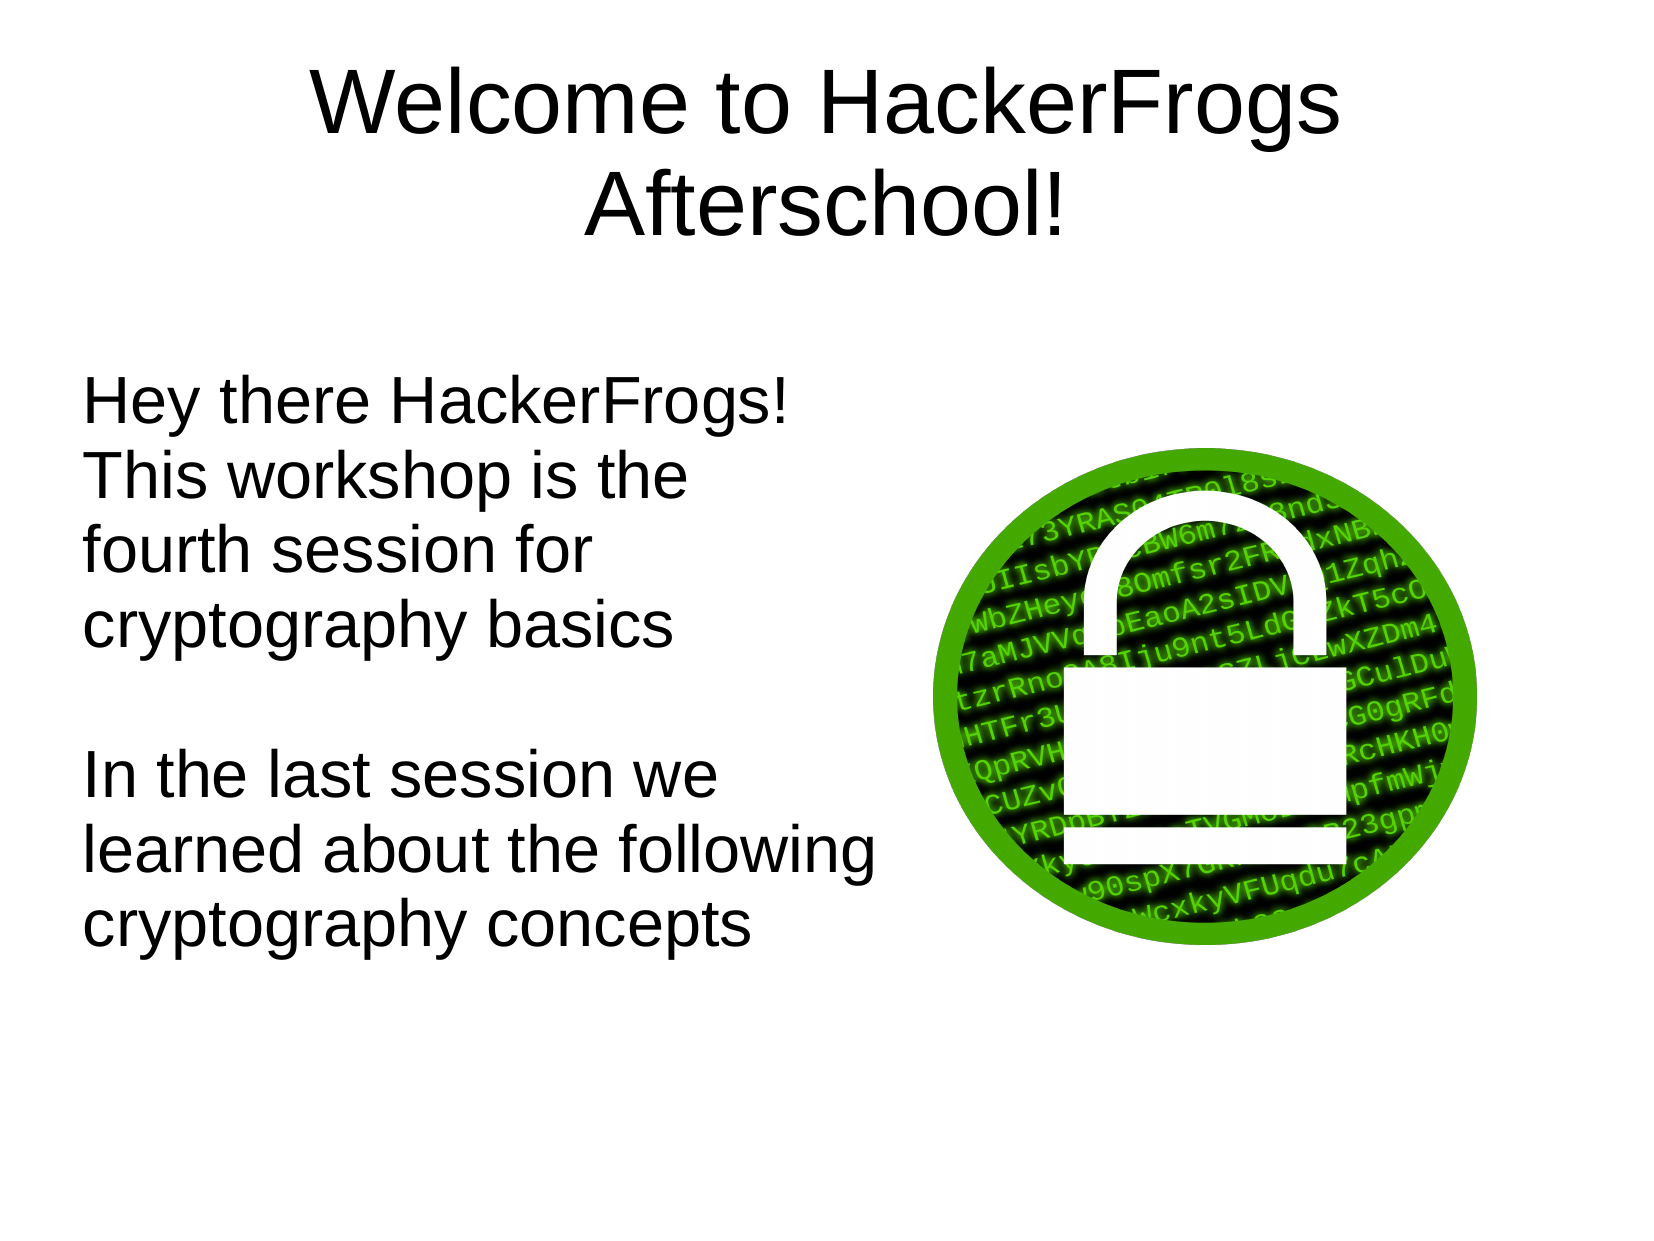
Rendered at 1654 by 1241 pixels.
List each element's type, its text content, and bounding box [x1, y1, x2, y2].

subtitle Hey there HackerFrogs! This workshop is the fourth session for cryptography basics In the last session we learned about the following cryptography concepts [82, 290, 1571, 1109]
title Welcome to HackerFrogs Afterschool! [82, 49, 1571, 257]
picture [933, 448, 1477, 945]
